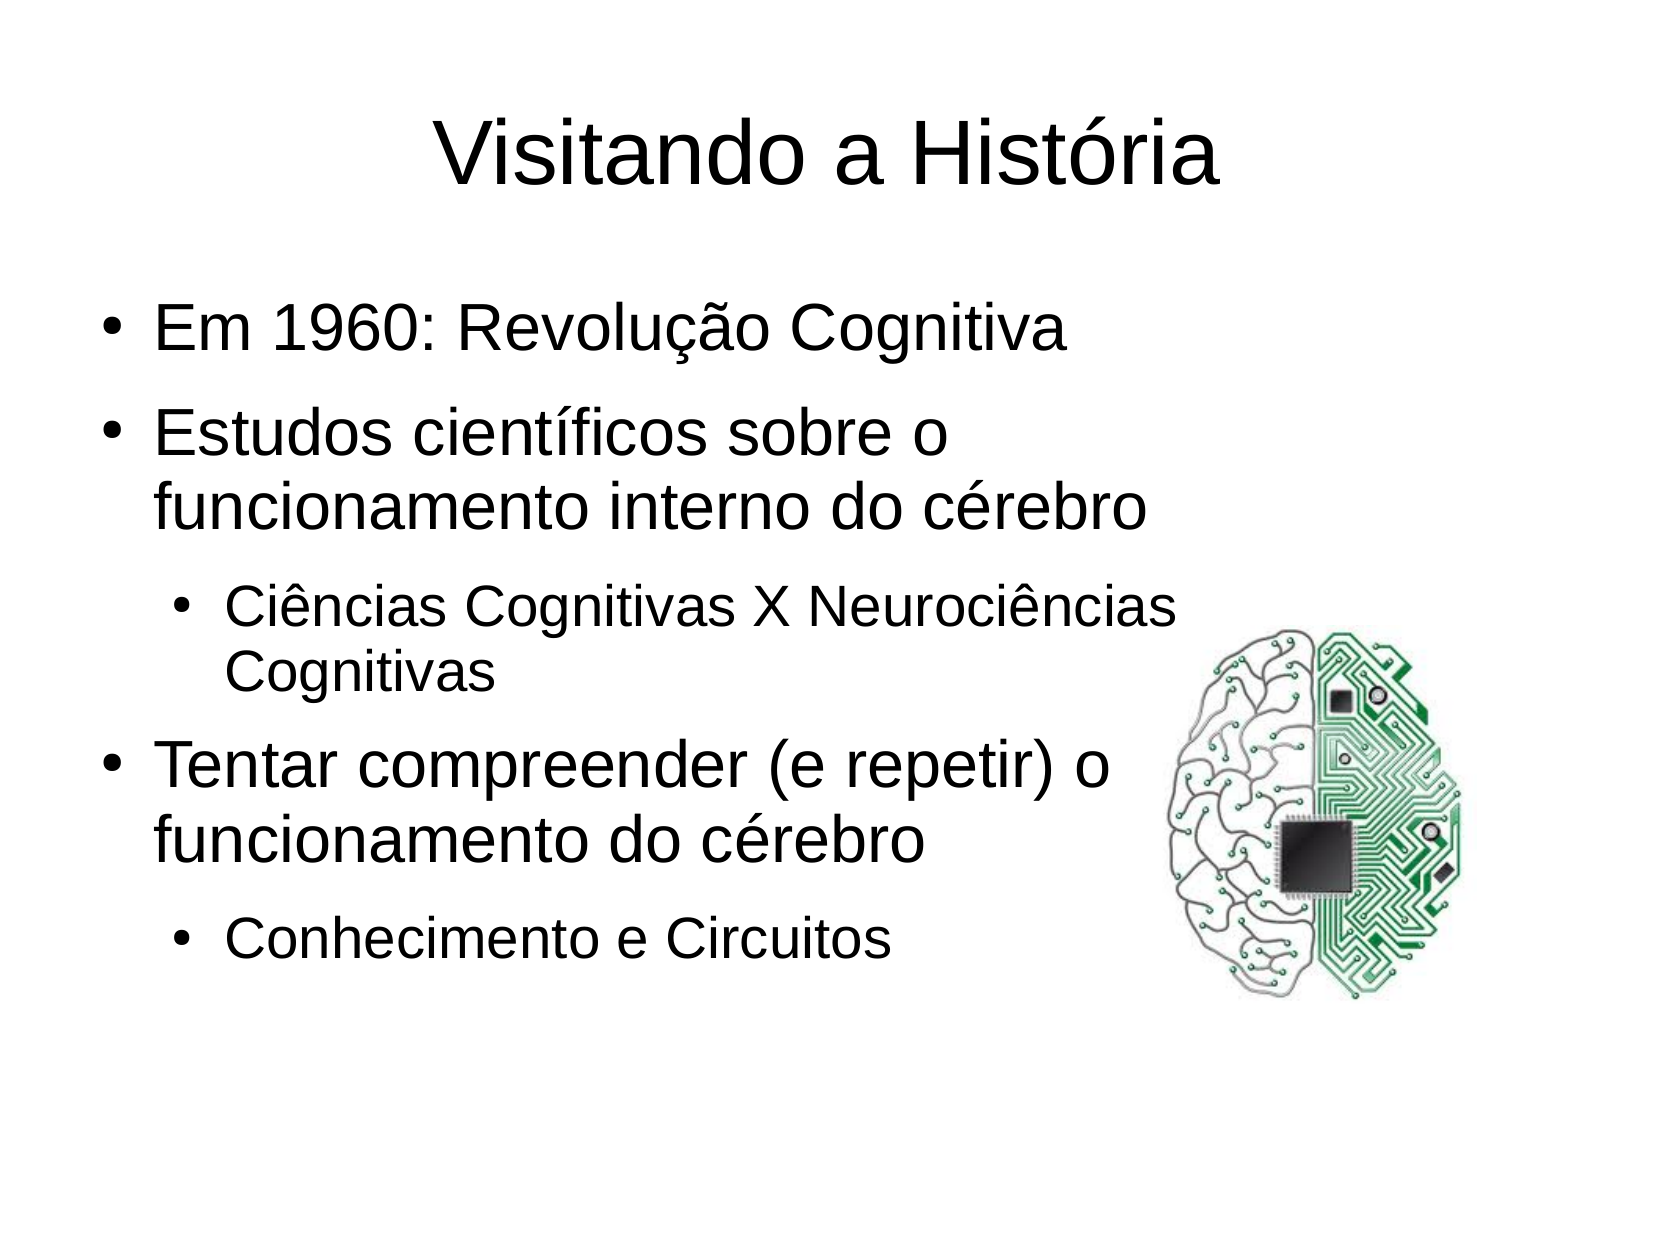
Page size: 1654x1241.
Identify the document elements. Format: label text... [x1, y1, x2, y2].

list Em 1960: Revolução Cognitiva Estudos científicos sobre o funcionamento interno do cérebro Ciências Cognitivas X Neurociências Cognitivas Tentar compreender (e repetir) o funcionamento do cérebro Conhecimento e Circuitos [82, 290, 1241, 1109]
title Visitando a História [82, 49, 1571, 257]
picture [1241, 625, 1477, 1004]
